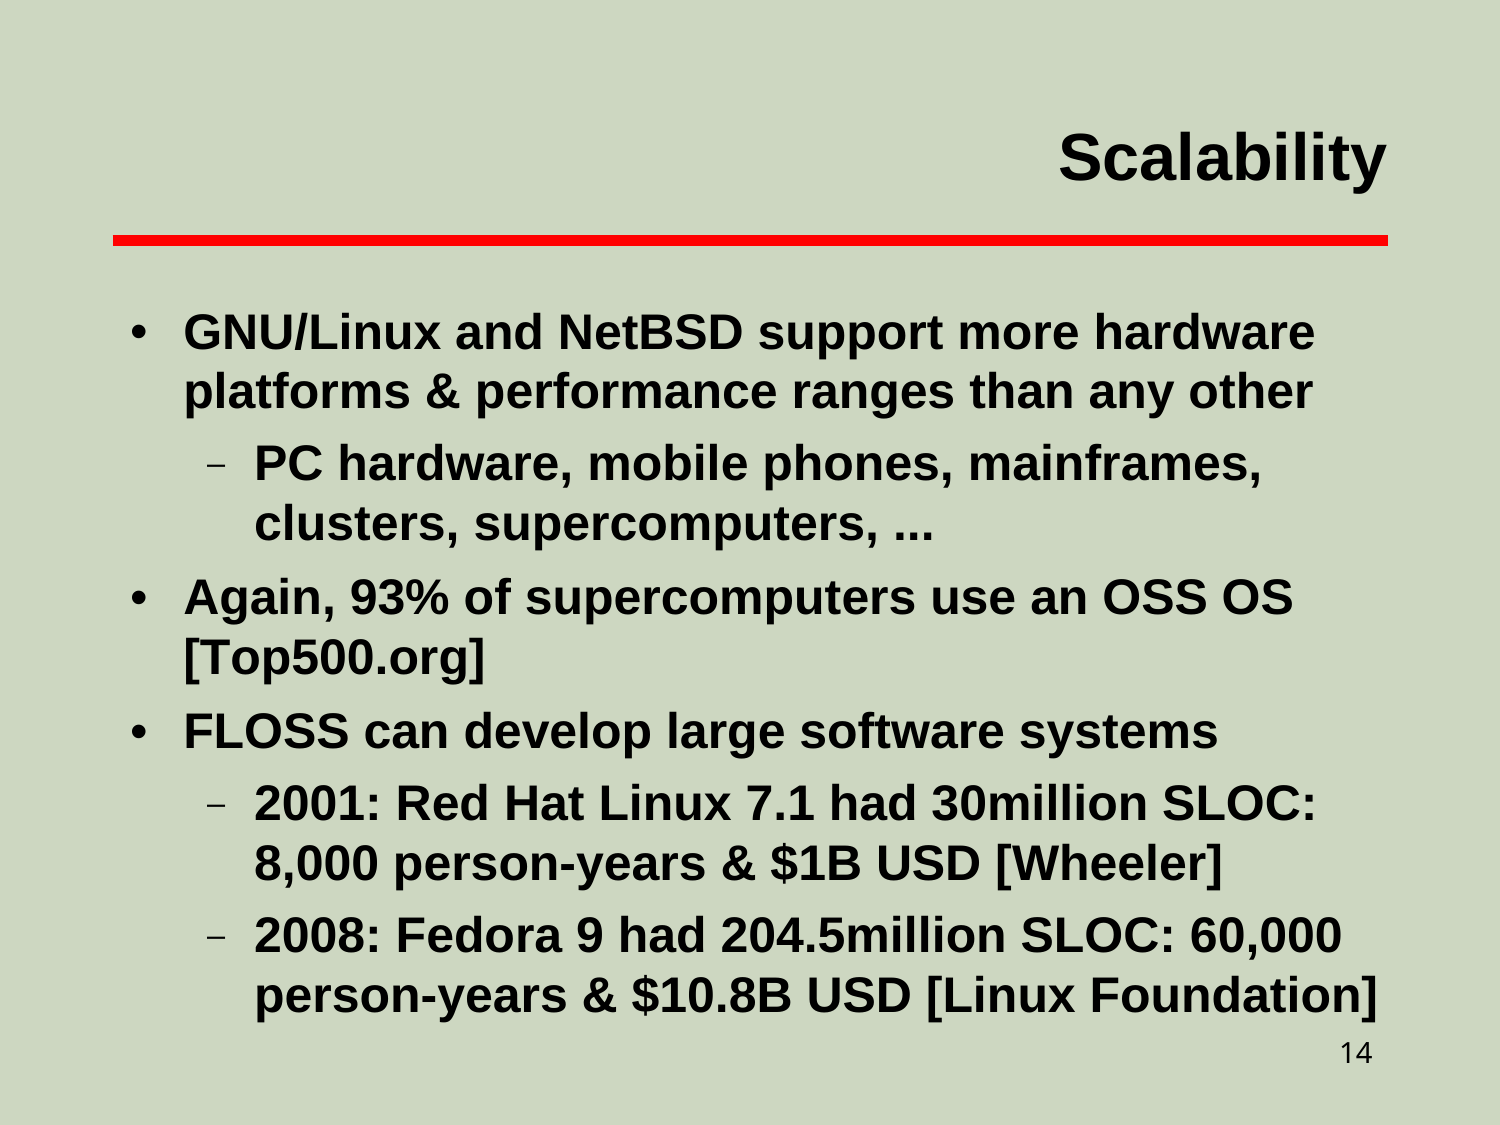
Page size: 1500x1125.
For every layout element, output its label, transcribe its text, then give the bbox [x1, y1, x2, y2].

list GNU/Linux and NetBSD support more hardware platforms & performance ranges than any other PC hardware, mobile phones, mainframes, clusters, supercomputers, ... Again, 93% of supercomputers use an OSS OS [Top500.org] FLOSS can develop large software systems 2001: Red Hat Linux 7.1 had 30million SLOC: 8,000 person-years & $1B USD [Wheeler] 2008: Fedora 9 had 204.5million SLOC: 60,000 person-years & $10.8B USD [Linux Foundation] [112, 299, 1388, 1046]
title Scalability [337, 85, 1388, 224]
